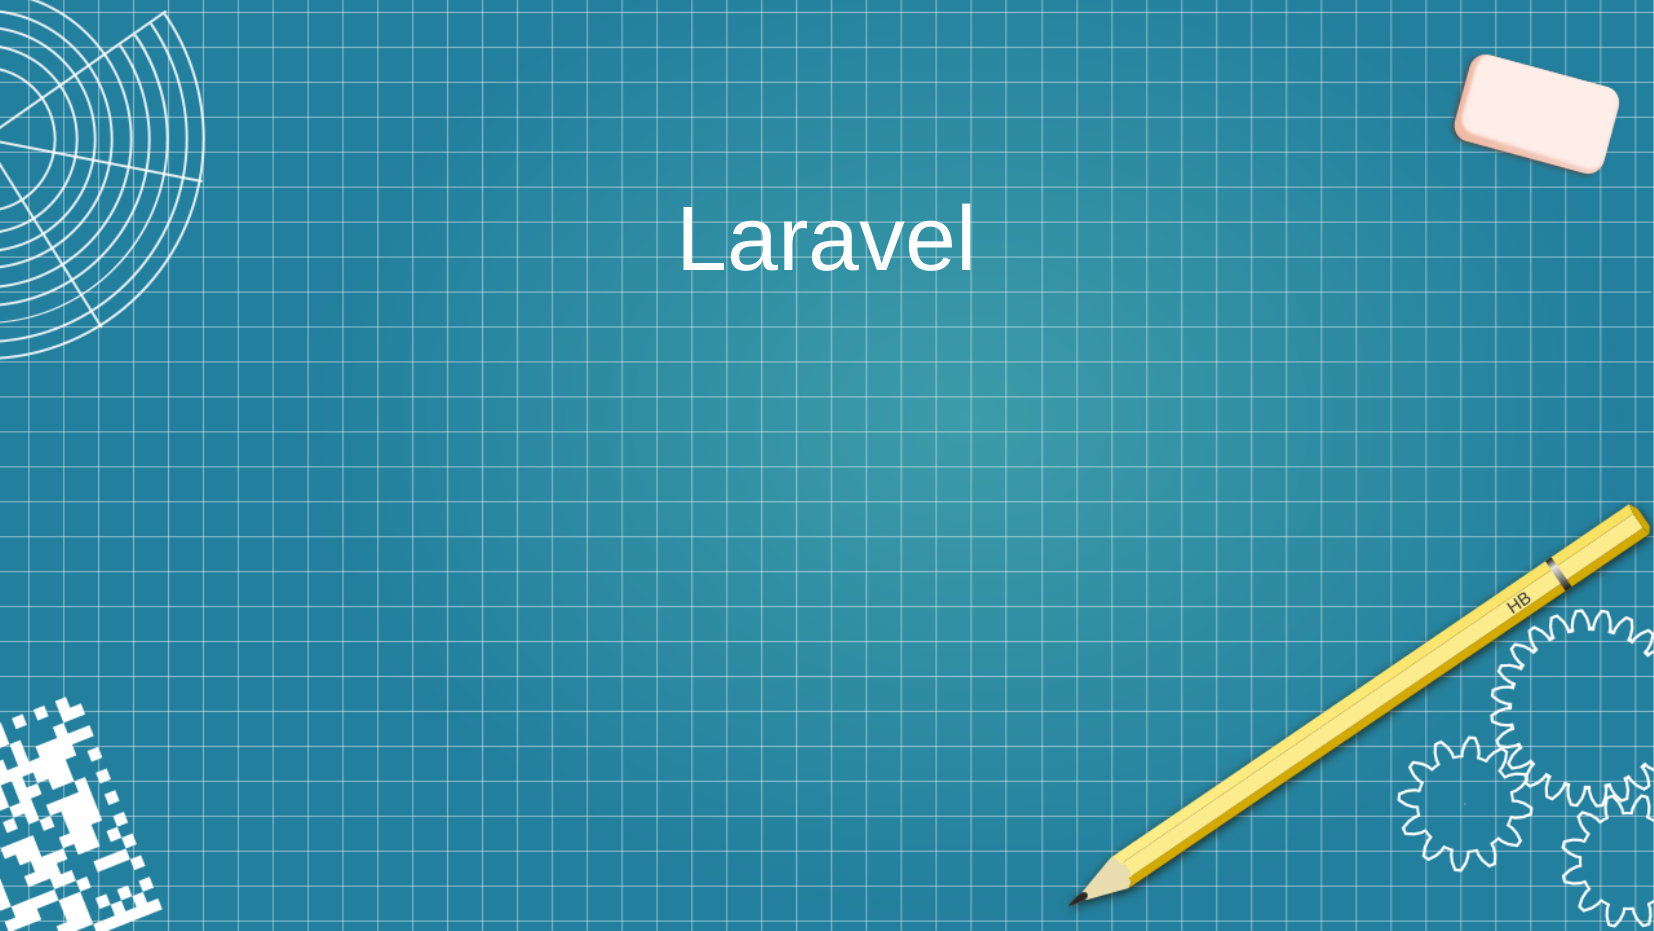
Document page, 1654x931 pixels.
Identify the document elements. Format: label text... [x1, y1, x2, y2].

title Laravel [82, 132, 1571, 346]
picture [0, 0, 1654, 931]
